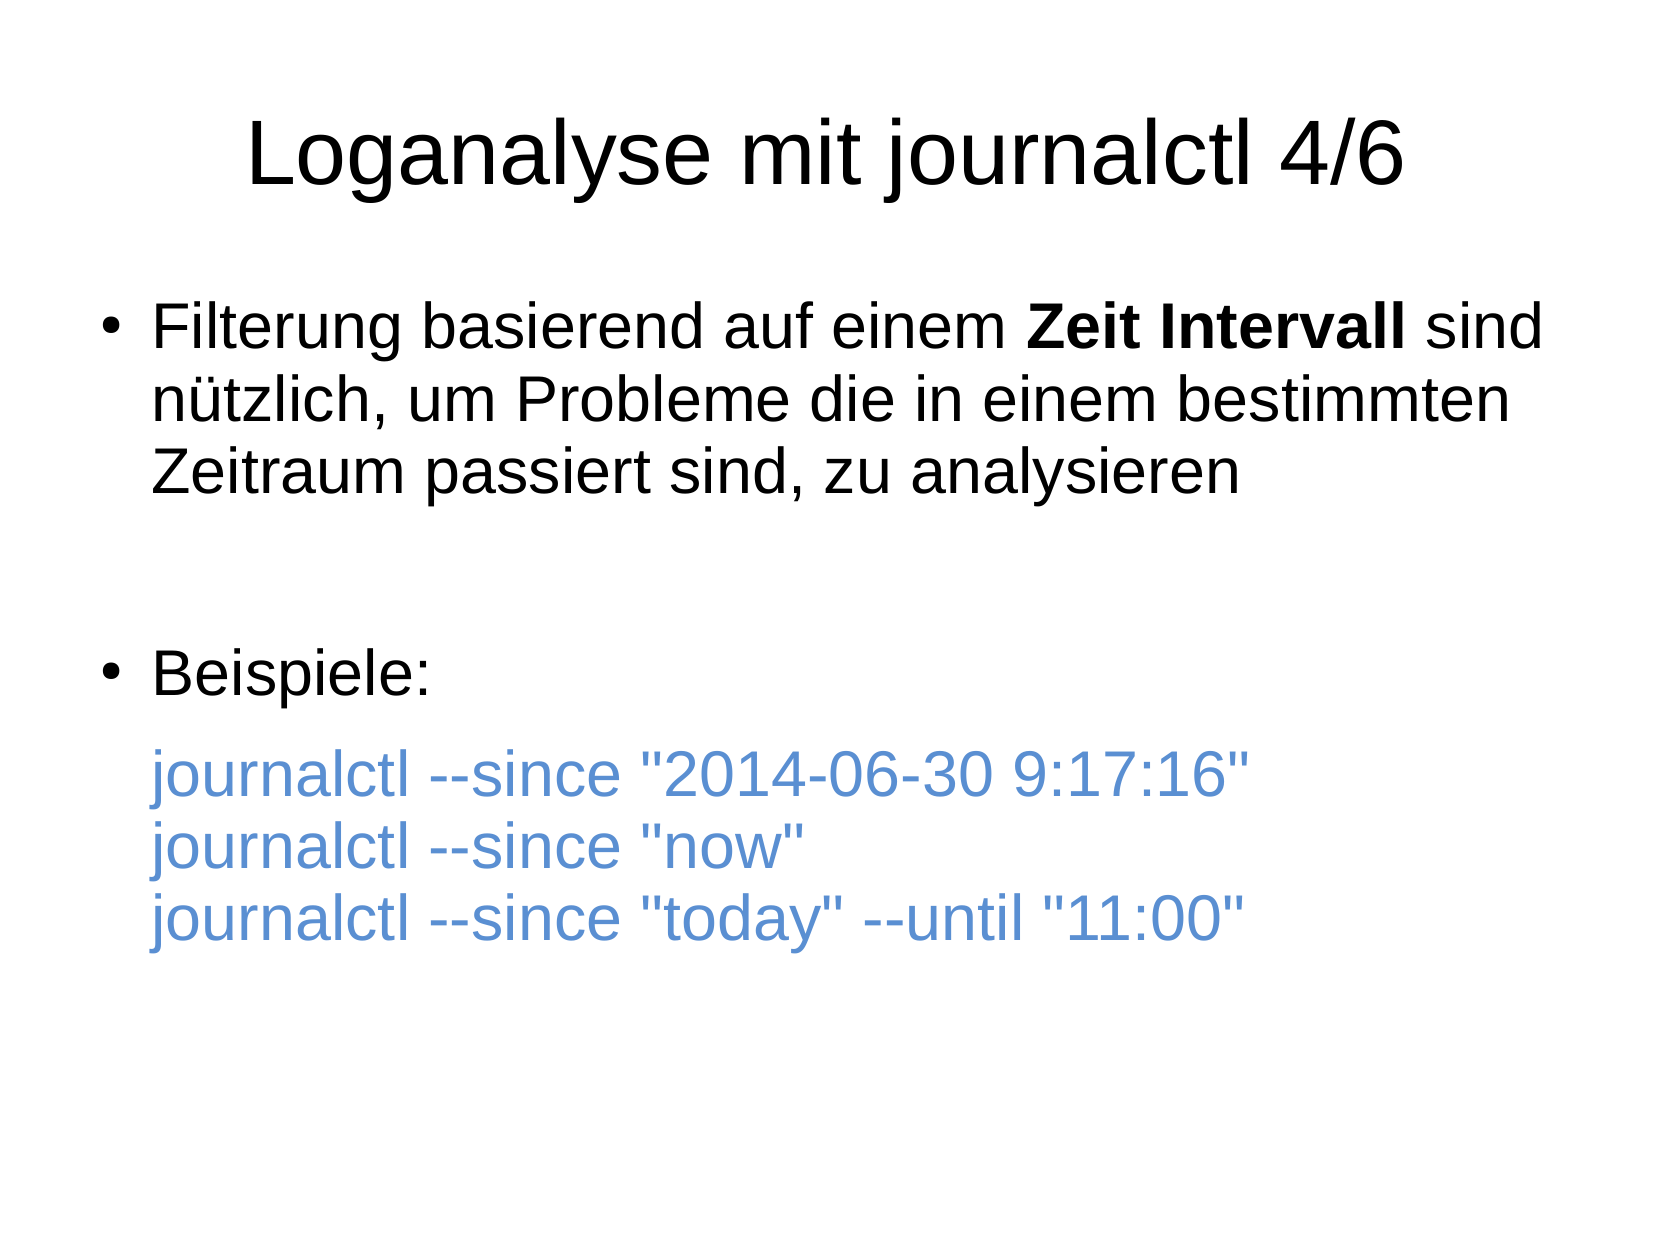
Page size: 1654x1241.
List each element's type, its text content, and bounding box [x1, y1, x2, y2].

title Loganalyse mit journalctl 4/6 [82, 49, 1571, 257]
list Filterung basierend auf einem Zeit Intervall sind nützlich, um Probleme die in einem bestimmten Zeitraum passiert sind, zu analysieren Beispiele: journalctl --since "2014-06-30 9:17:16" journalctl --since "now" journalctl --since "today" --until "11:00" [82, 290, 1571, 1010]
